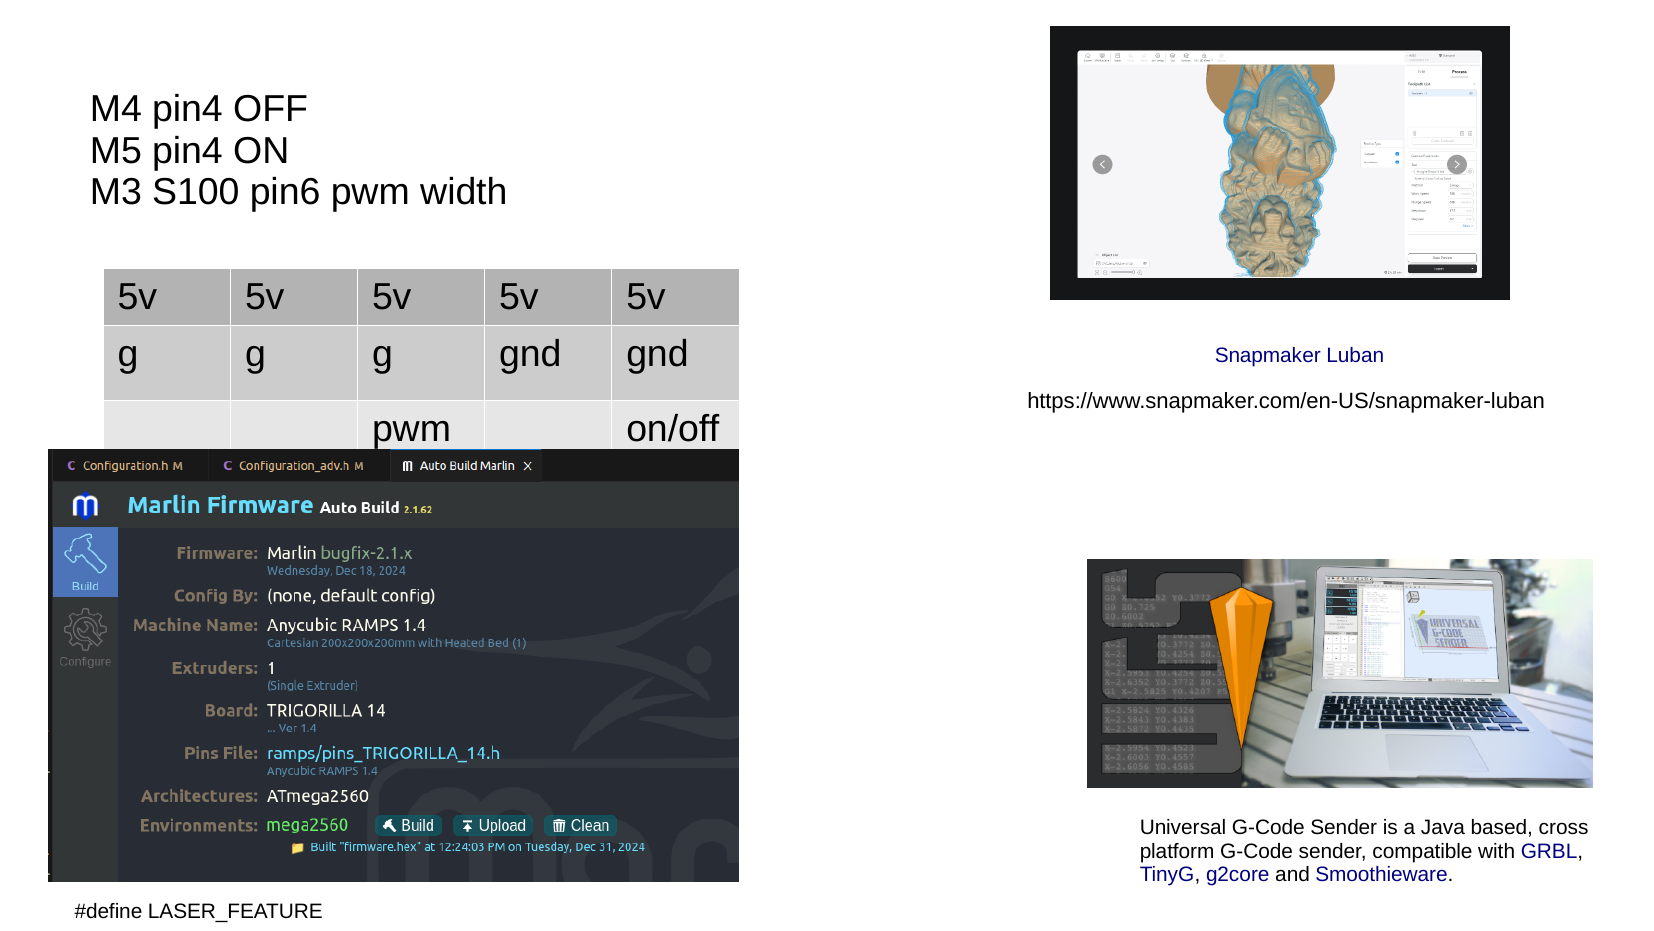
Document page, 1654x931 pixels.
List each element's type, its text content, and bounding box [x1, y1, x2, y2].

table_cell g [231, 326, 357, 400]
text_box https://www.snapmaker.com/en-US/snapmaker-luban [1012, 381, 1576, 438]
table_cell gnd [485, 326, 611, 400]
text_box M4 pin4 OFF M5 pin4 ON M3 S100 pin6 pwm width [75, 79, 713, 263]
picture [48, 449, 739, 882]
table_header 5v [231, 269, 357, 325]
table_header 5v [104, 269, 230, 325]
table_cell g [358, 326, 484, 400]
table_cell pwm [358, 401, 484, 449]
table_header 5v [612, 269, 739, 325]
picture [1050, 26, 1510, 301]
table_cell on/off [612, 401, 739, 449]
table_header 5v [358, 269, 484, 325]
text_box Snapmaker Luban [1200, 336, 1399, 376]
table_header 5v [485, 269, 611, 325]
picture [1087, 559, 1593, 788]
text_box Universal G-Code Sender is a Java based, cross platform G-Code sender, compatible with GRBL, TinyG, g2core and Smoothieware. [1125, 712, 1613, 931]
table_cell [485, 401, 611, 449]
table_cell gnd [612, 326, 739, 400]
table_cell [231, 401, 357, 449]
text_box #define LASER_FEATURE [59, 891, 338, 931]
table_cell [104, 401, 230, 449]
table_cell pwm [378, 423, 388, 439]
table_cell g [104, 326, 230, 400]
